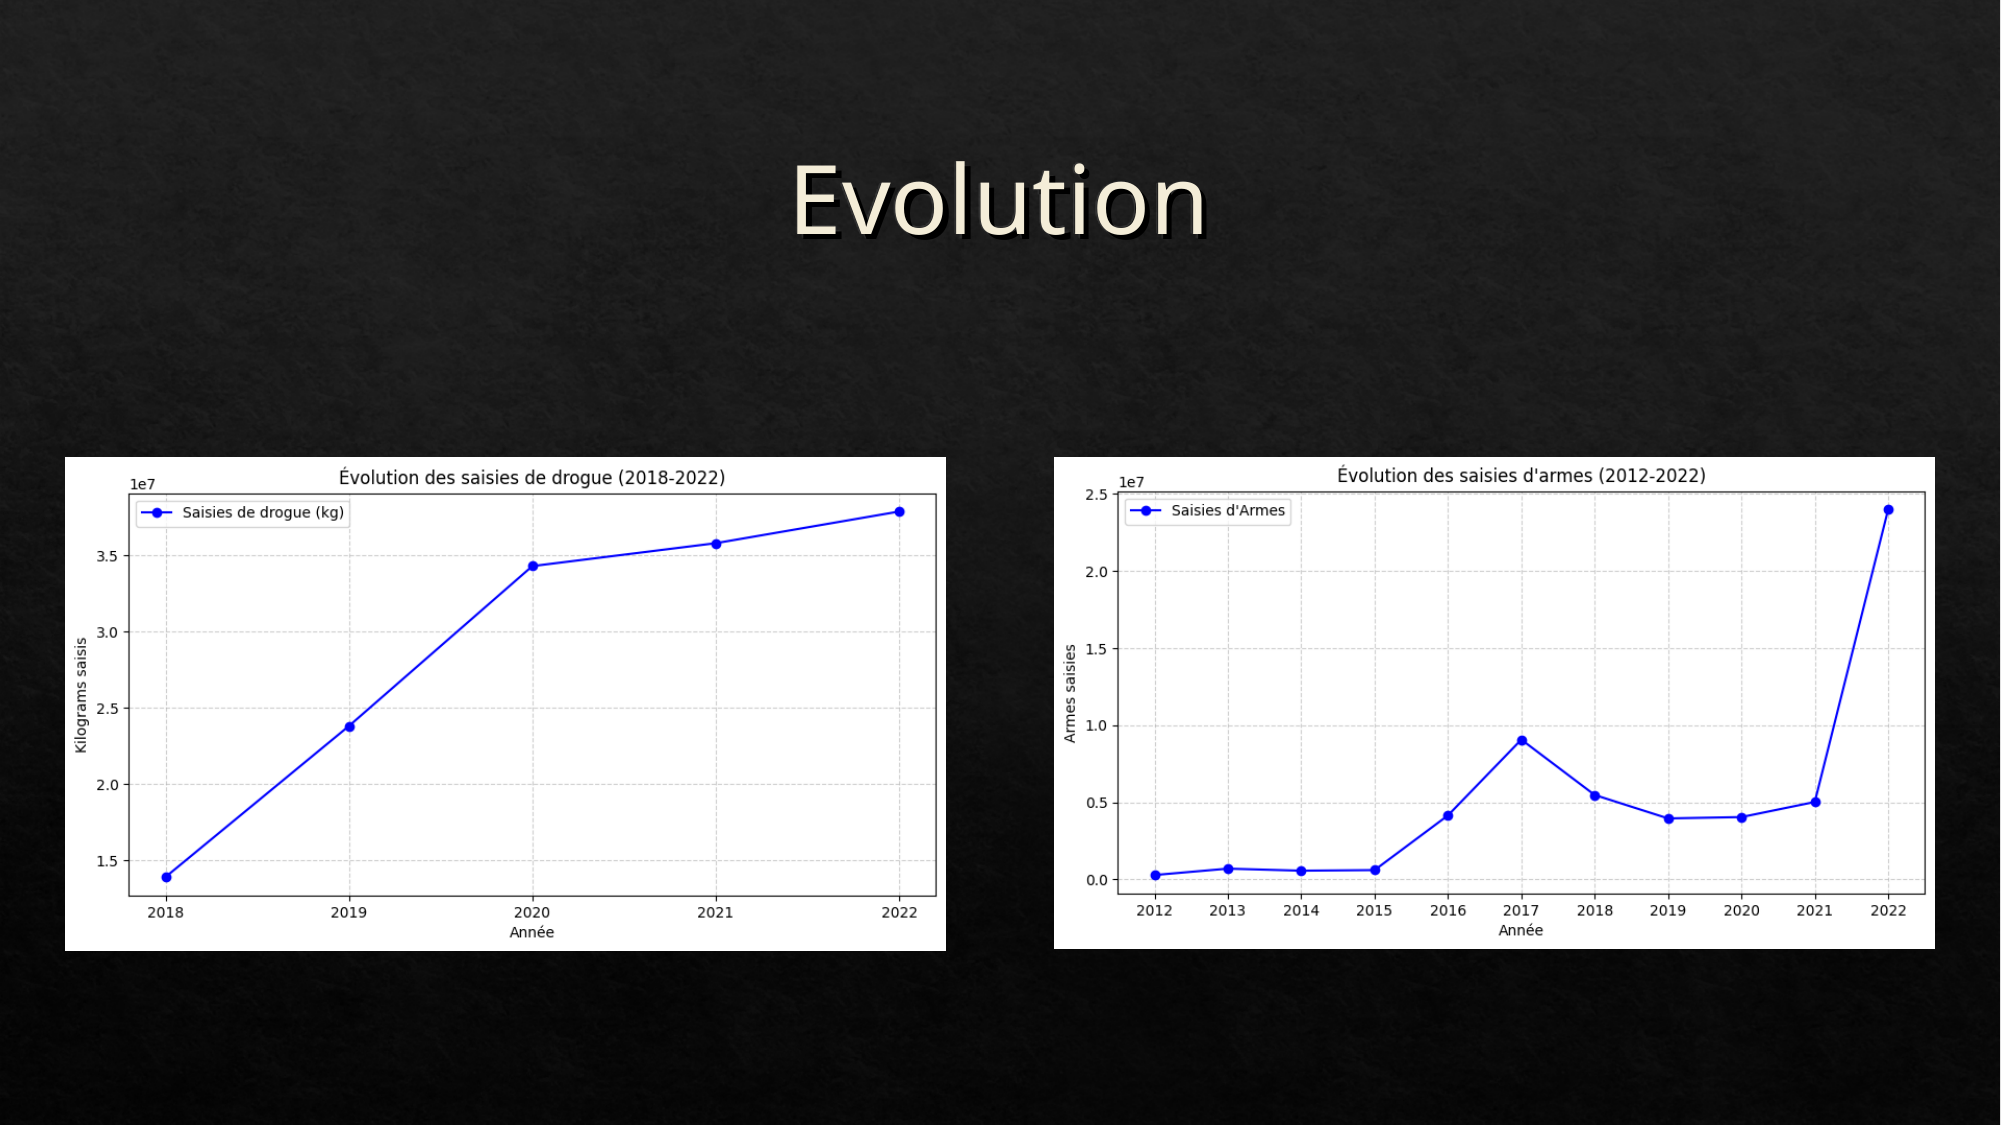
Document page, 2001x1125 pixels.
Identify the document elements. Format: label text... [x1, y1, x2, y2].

title Evolution [149, 99, 1849, 307]
picture [65, 457, 946, 951]
picture [1054, 457, 1935, 949]
